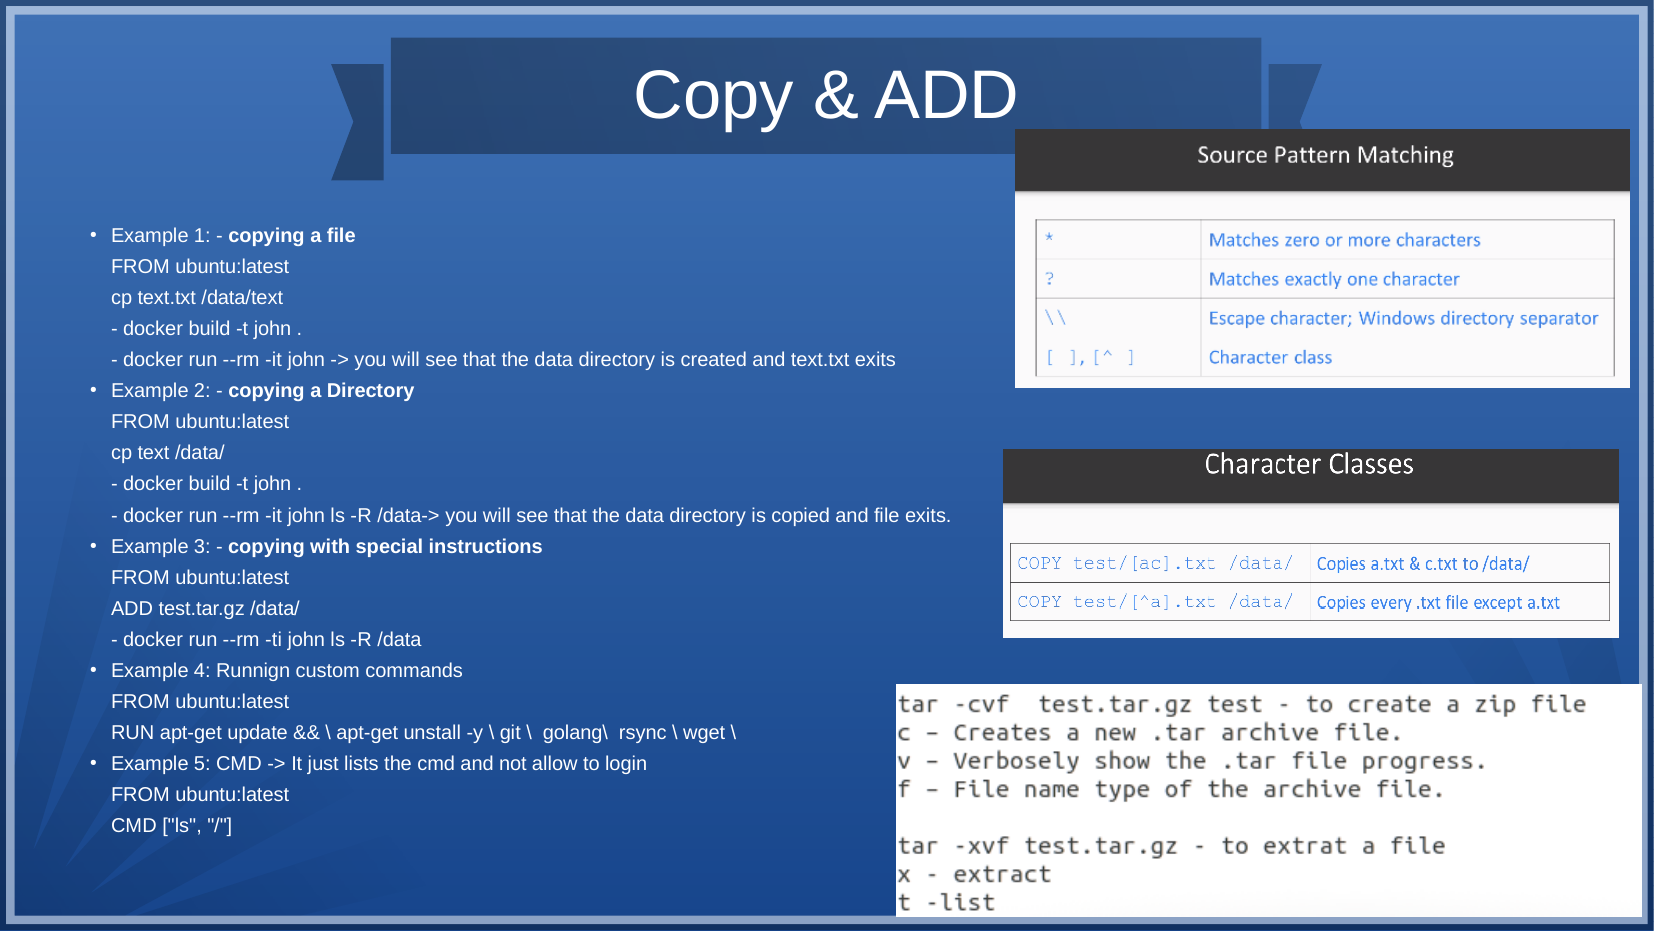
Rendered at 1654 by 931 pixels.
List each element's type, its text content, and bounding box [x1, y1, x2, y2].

picture [1015, 129, 1630, 388]
list Example 1: - copying a file FROM ubuntu:latest cp text.txt /data/text - docker build -t john . - docker run --rm -it john -> you will see that the data directory is created and text.txt exits Example 2: - copying a Directory FROM ubuntu:latest cp text /data/ - docker build -t john . - docker run --rm -it john ls -R /data-> you will see that the data directory is copied and file exits. Example 3: - copying with special instructions FROM ubuntu:latest ADD test.tar.gz /data/ - docker run --rm -ti john ls -R /data Example 4: Runnign custom commands FROM ubuntu:latest RUN apt-get update && \ apt-get unstall -y \ git \ golang\ rsync \ wget \ Example 5: CMD -> It just lists the cmd and not allow to login FROM ubuntu:latest CMD ["ls", "/"] [82, 224, 1571, 848]
title Copy & ADD [389, 35, 1264, 154]
picture [1003, 449, 1619, 638]
picture [896, 684, 1642, 917]
